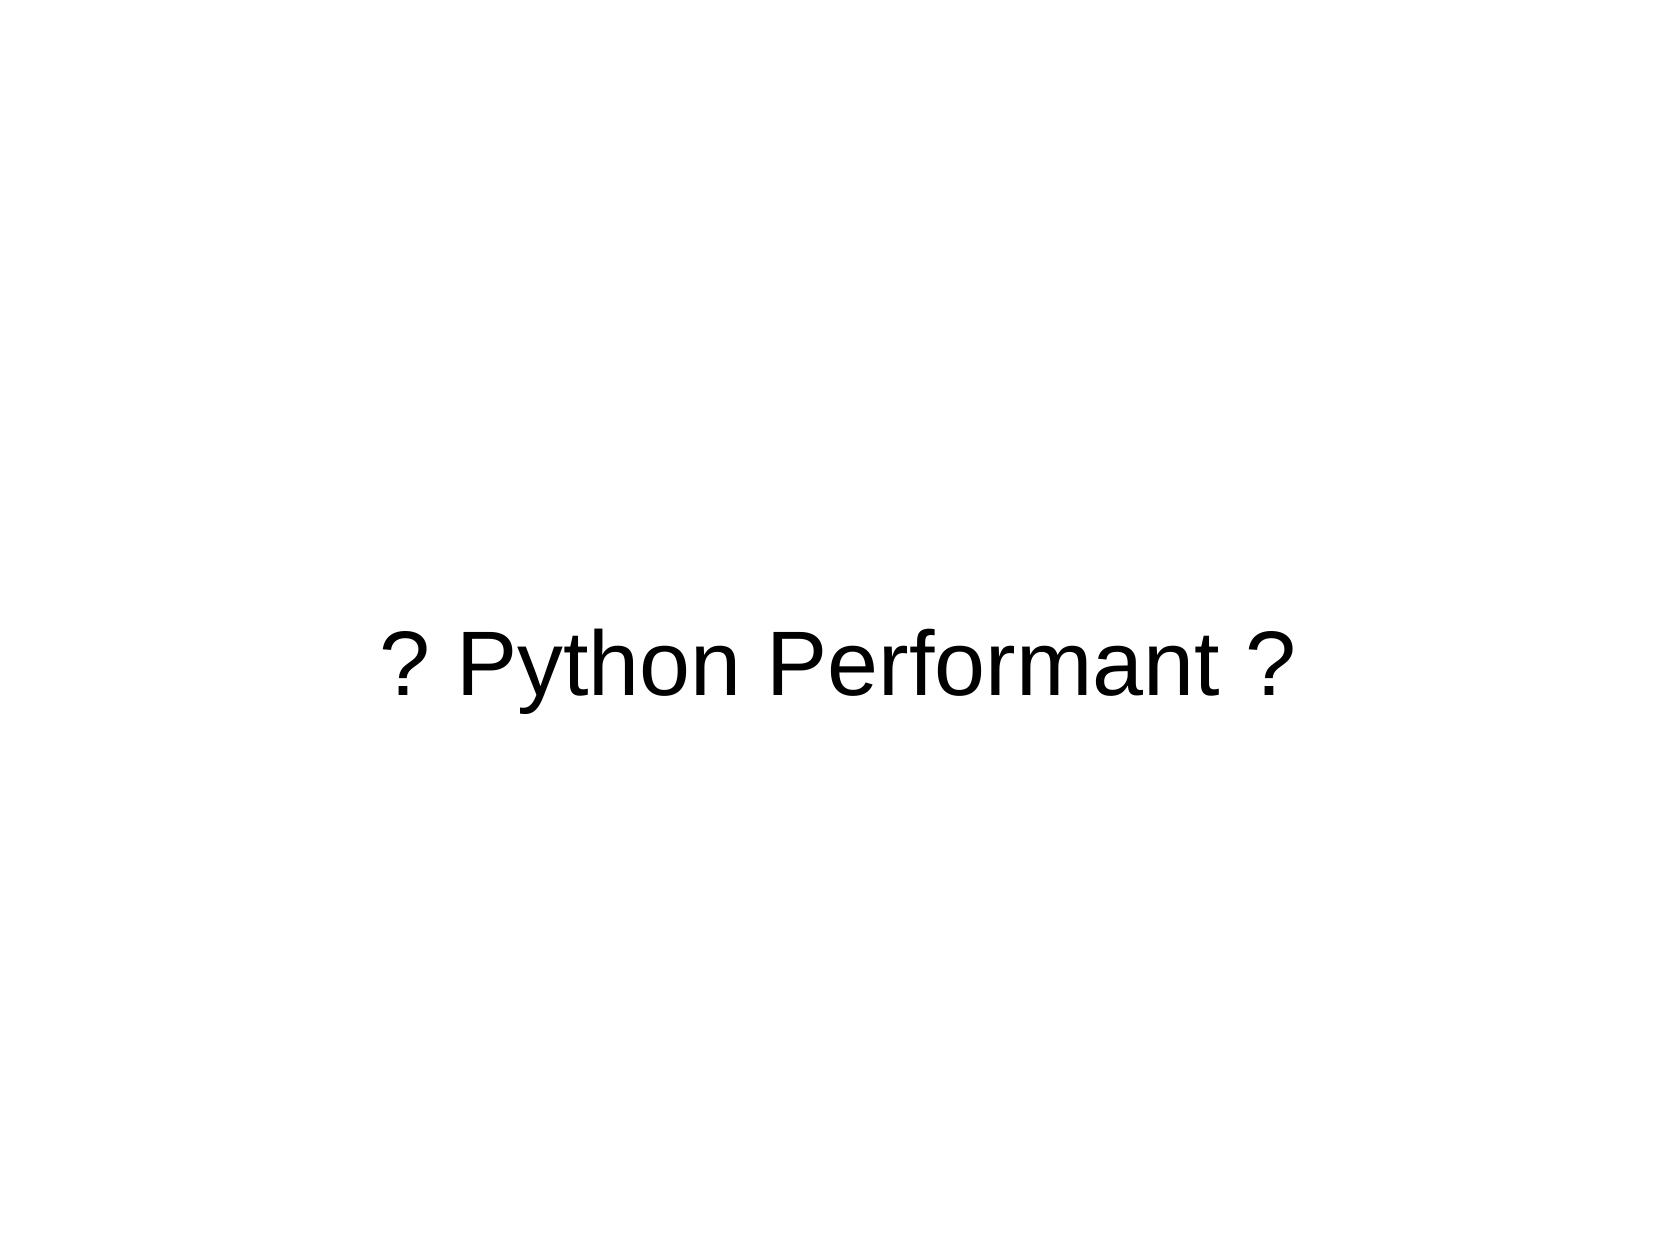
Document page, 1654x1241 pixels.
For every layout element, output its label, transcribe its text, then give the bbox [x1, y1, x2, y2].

title ? Python Performant ? [94, 560, 1583, 768]
